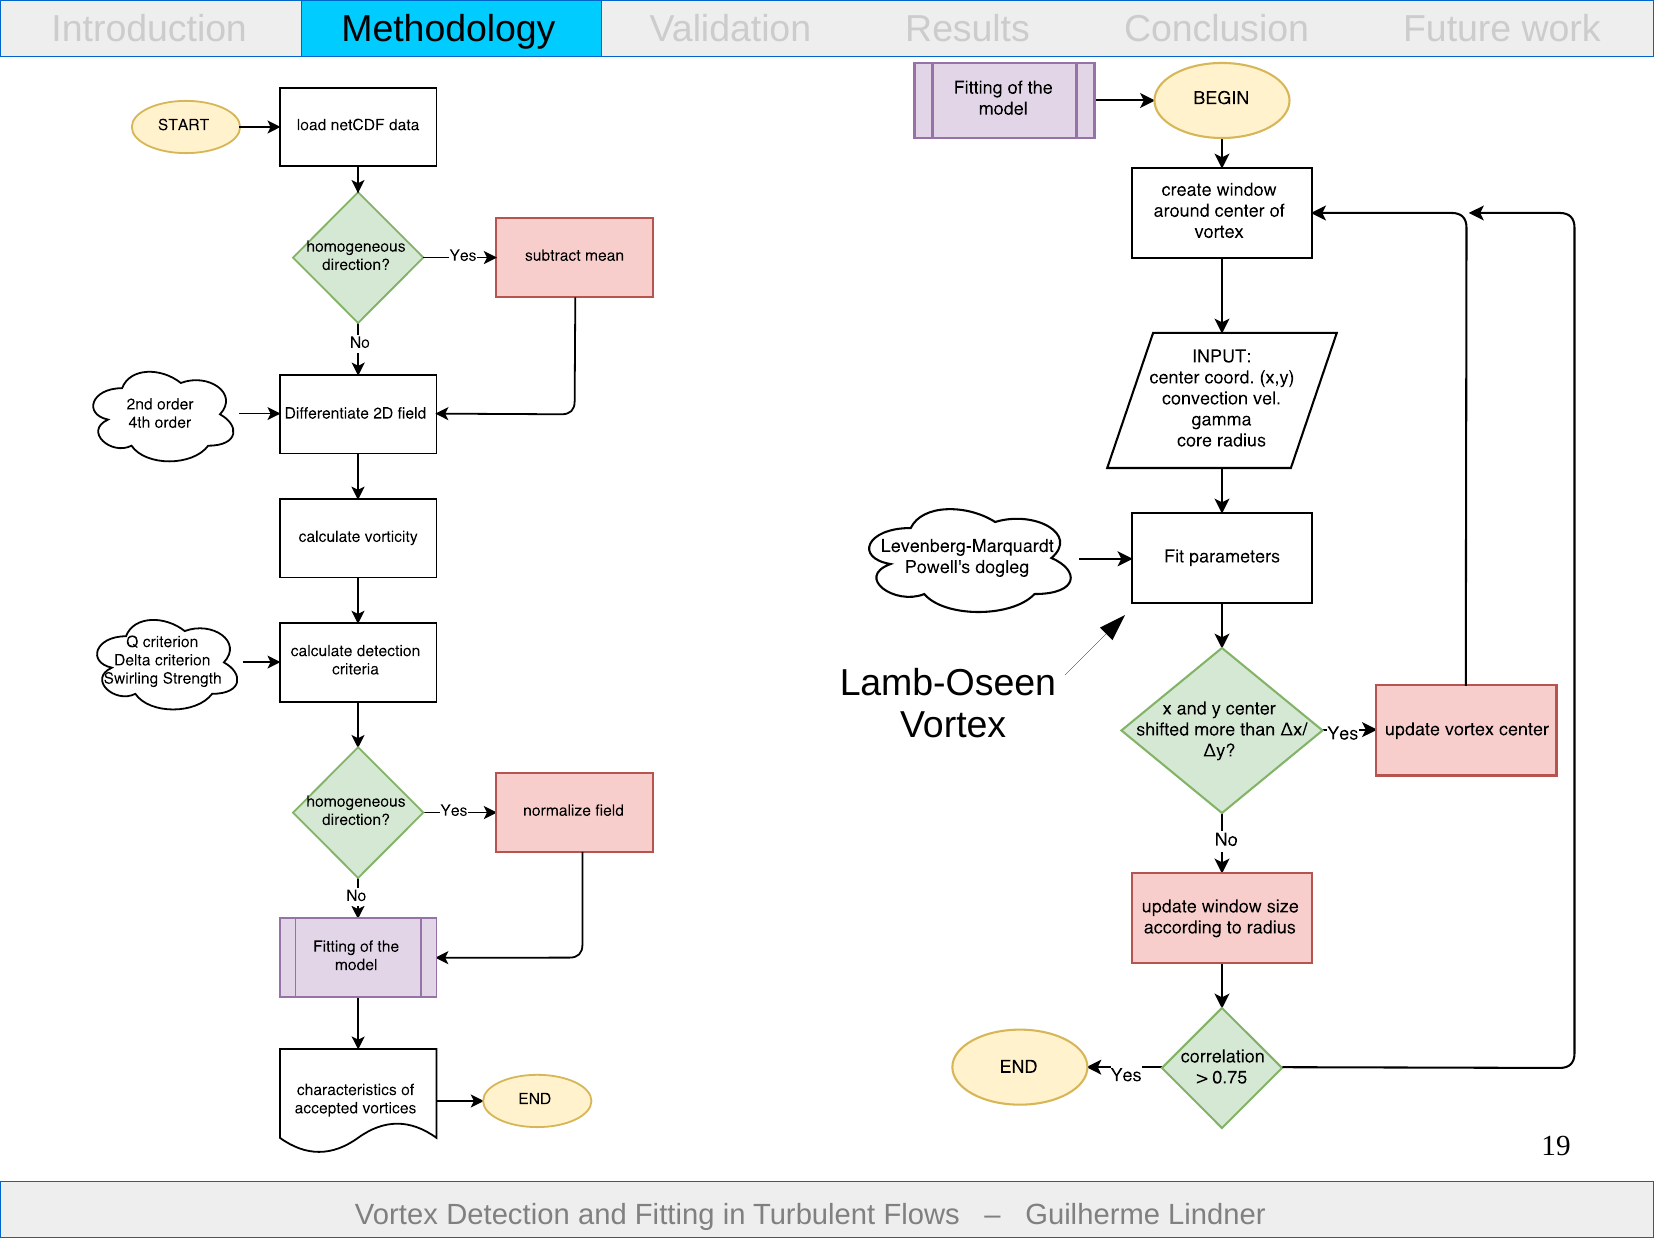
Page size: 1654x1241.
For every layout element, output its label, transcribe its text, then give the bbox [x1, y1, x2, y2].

text_box Lamb-Oseen Vortex [825, 654, 1082, 754]
text_box [0, 1181, 1654, 1238]
text_box Vortex Detection and Fitting in Turbulent Flows – Guilherme Lindner [340, 1190, 1314, 1241]
chart [813, 57, 1601, 1132]
chart [89, 63, 698, 1158]
text_box Introduction Methodology Validation Results Conclusion Future work [0, 0, 1654, 57]
